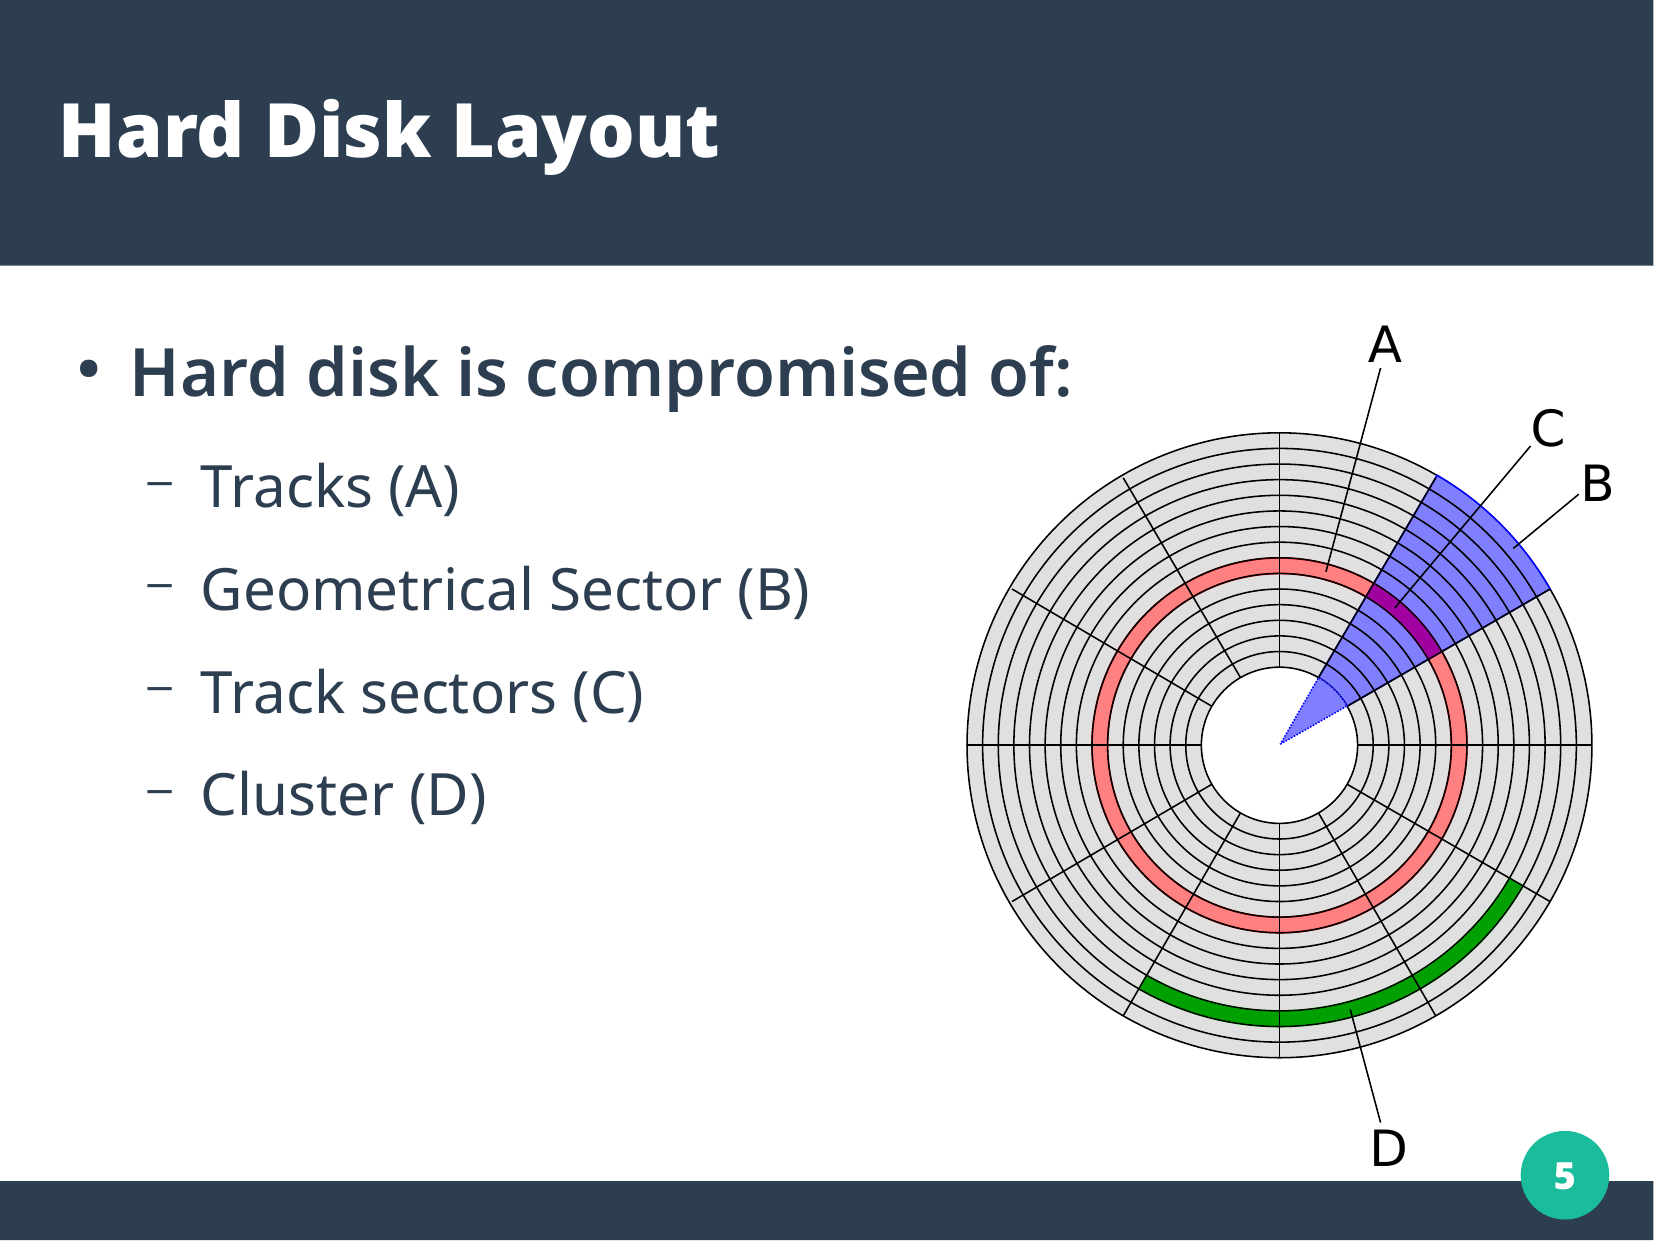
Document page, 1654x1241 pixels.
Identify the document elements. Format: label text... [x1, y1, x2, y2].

picture [810, 275, 1654, 1215]
list Hard disk is compromised of: Tracks (A) Geometrical Sector (B) Track sectors (C) Cluster (D) [59, 324, 810, 1152]
title Hard Disk Layout [59, 49, 1595, 207]
